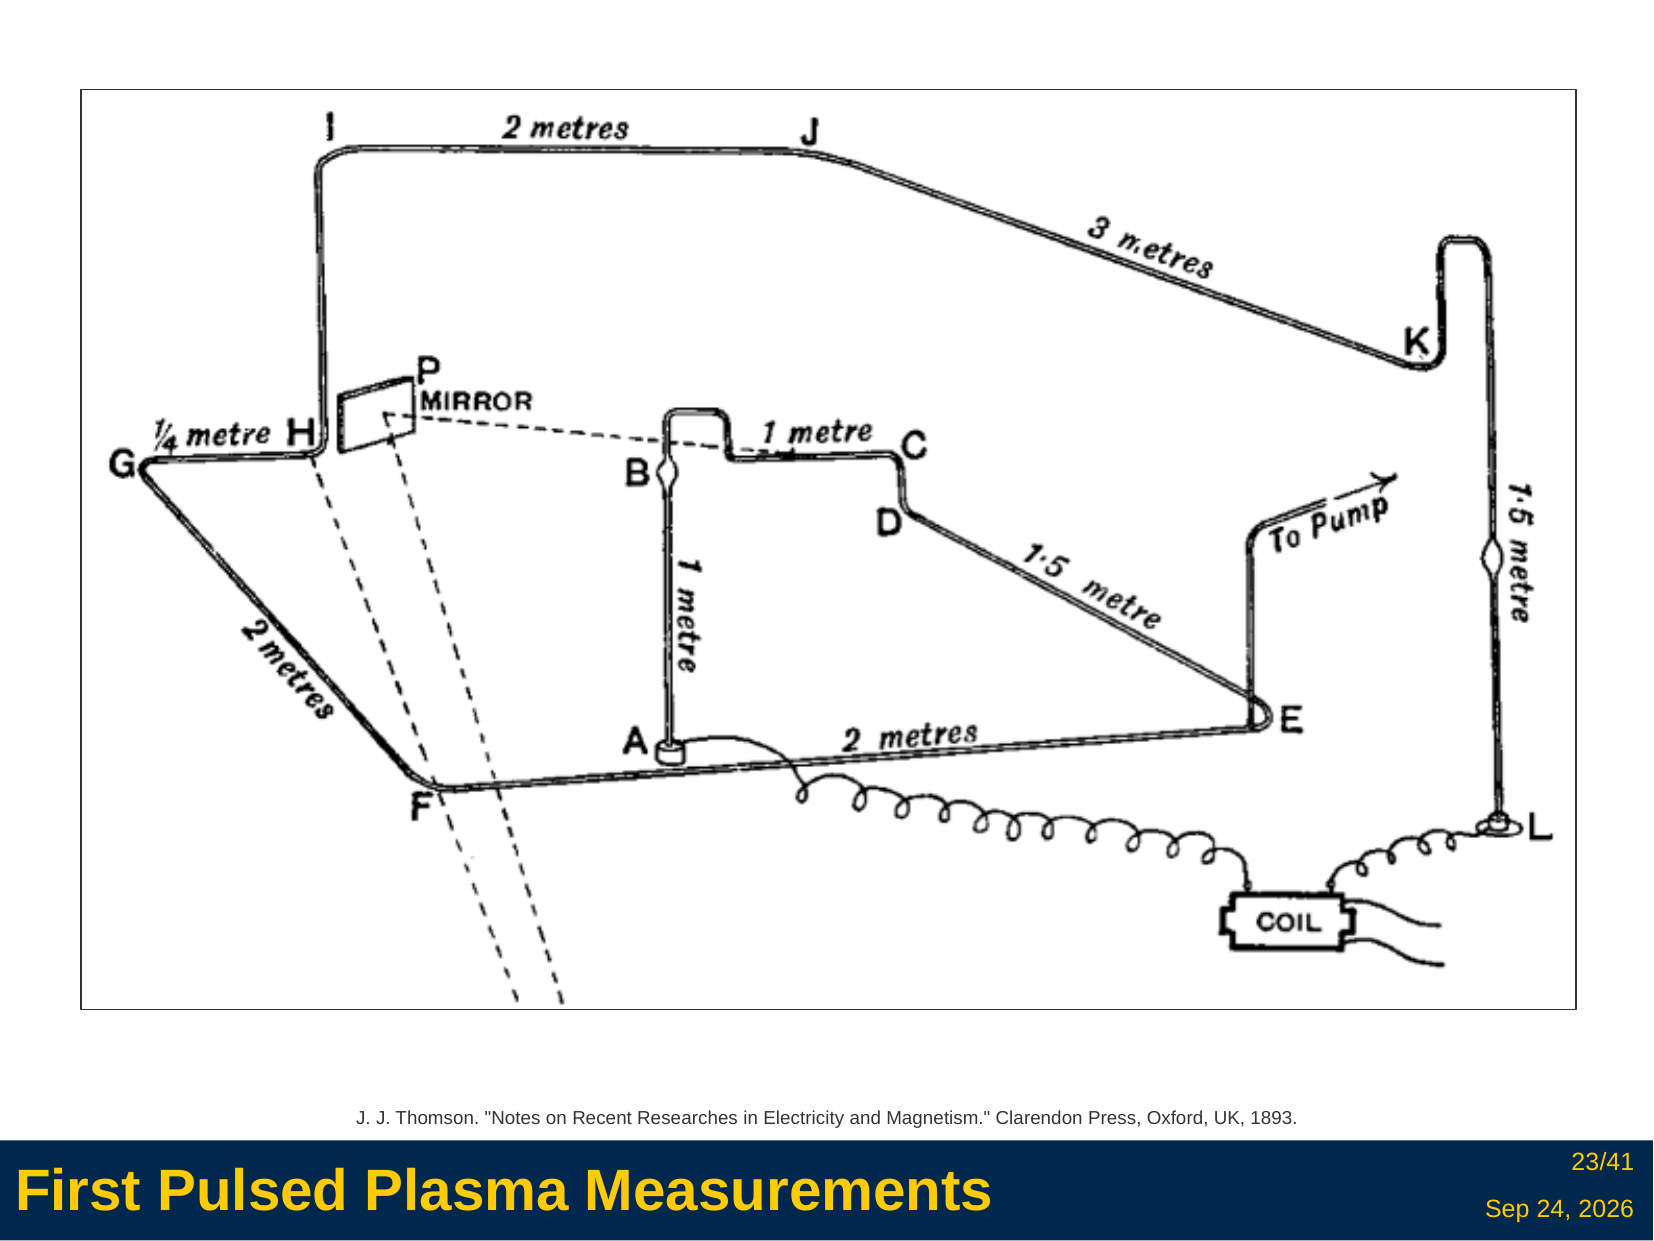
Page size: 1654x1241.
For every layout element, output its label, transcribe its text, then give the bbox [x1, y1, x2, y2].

picture [81, 90, 1576, 1009]
title First Pulsed Plasma Measurements [14, 1140, 1380, 1241]
